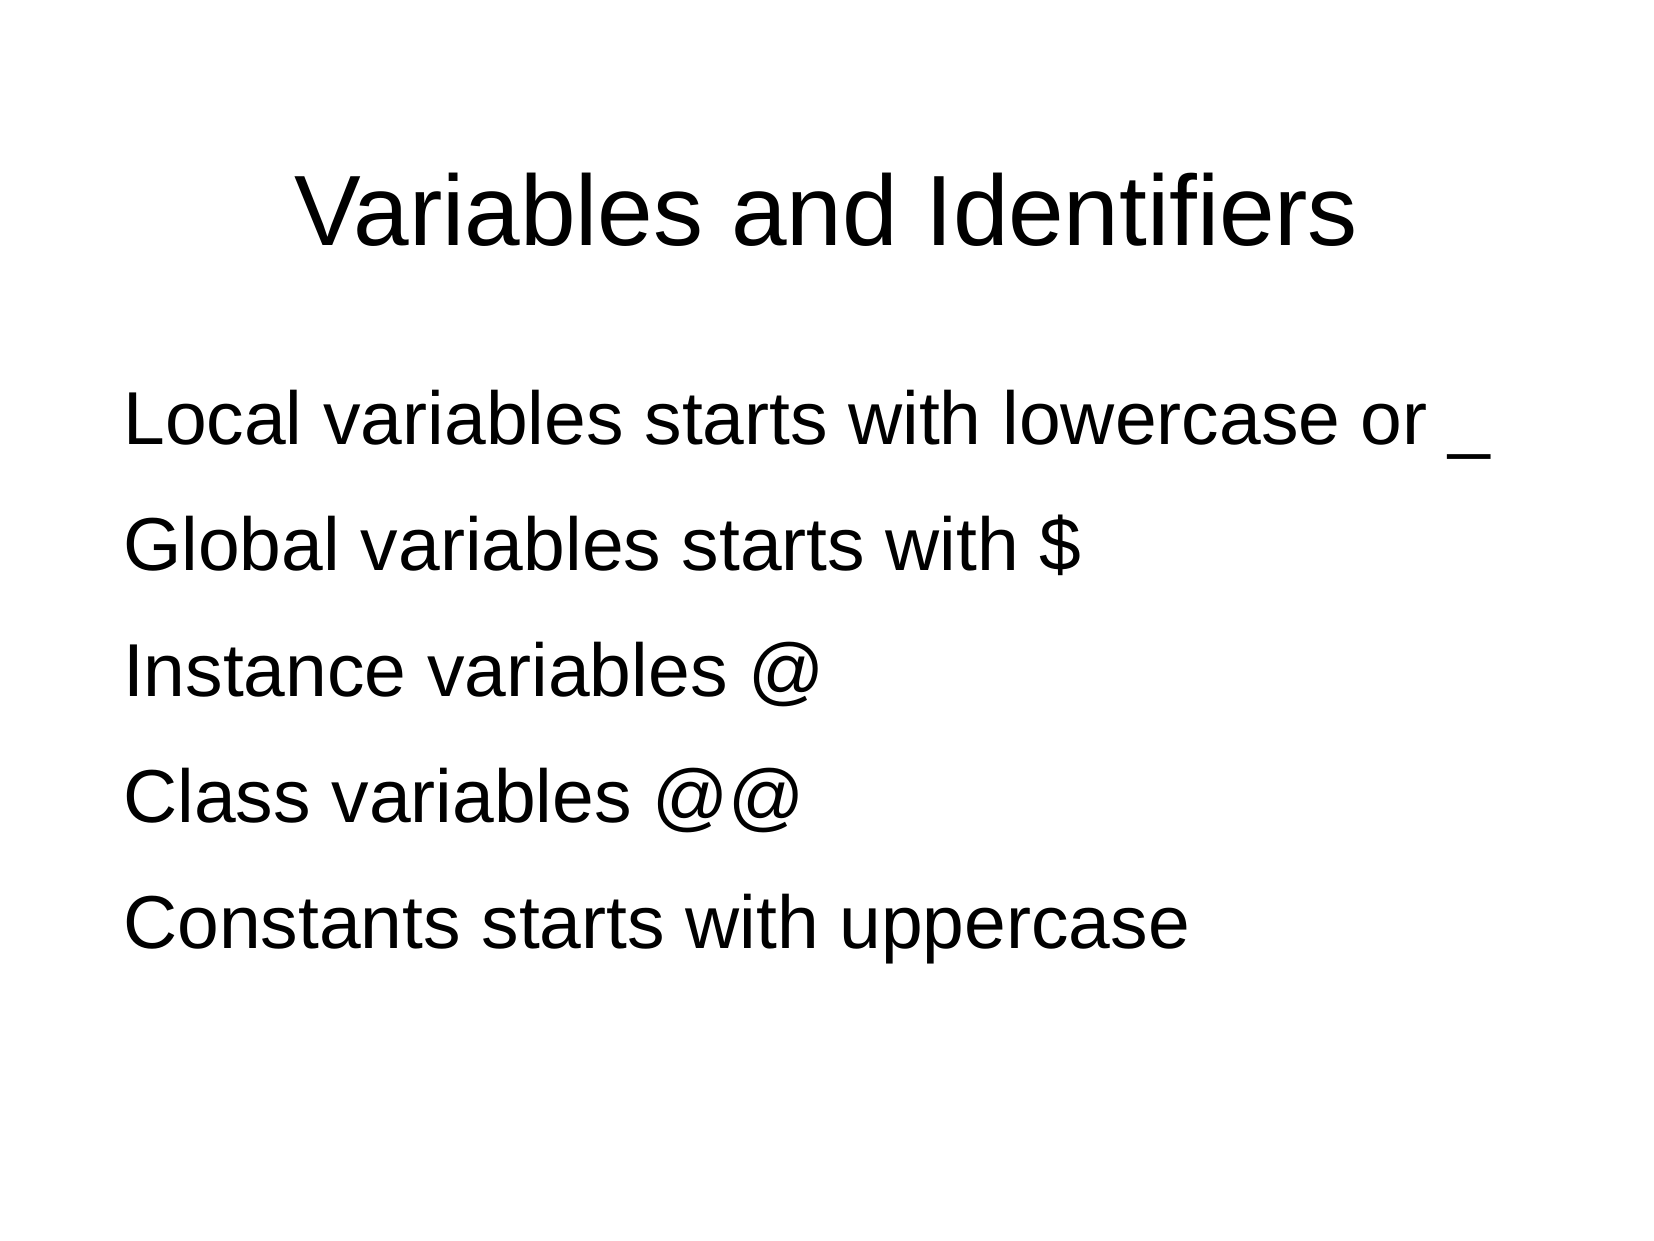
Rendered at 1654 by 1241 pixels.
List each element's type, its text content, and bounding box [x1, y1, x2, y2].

text_box Variables and Identifiers [279, 147, 1374, 296]
text_box Local variables starts with lowercase or _ Global variables starts with $ Instance variables @ Class variables @@ Constants starts with uppercase [108, 327, 1556, 930]
